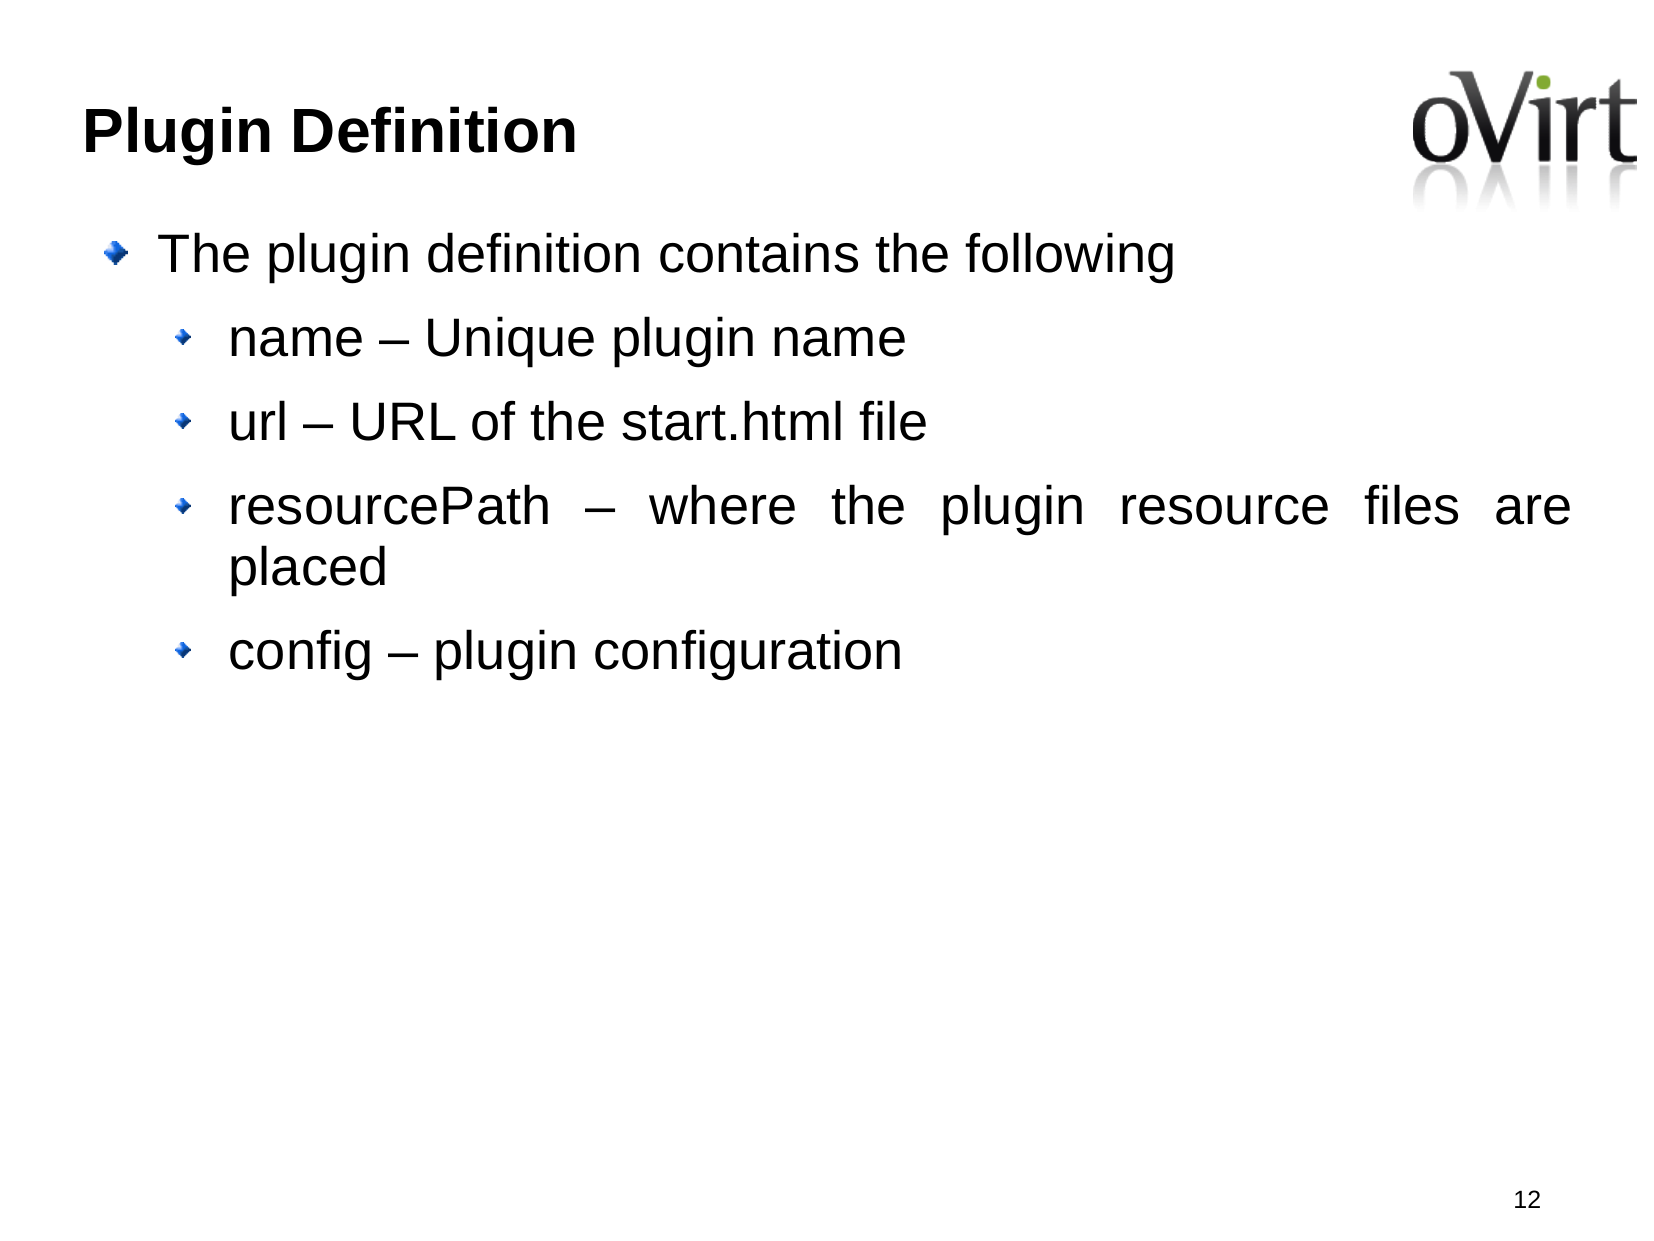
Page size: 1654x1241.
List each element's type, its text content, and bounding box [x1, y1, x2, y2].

picture [1413, 63, 1637, 212]
title Plugin Definition [82, 37, 1303, 226]
list The plugin definition contains the following name – Unique plugin name url – URL of the start.html file resourcePath – where the plugin resource files are placed config – plugin configuration [86, 222, 1576, 1017]
